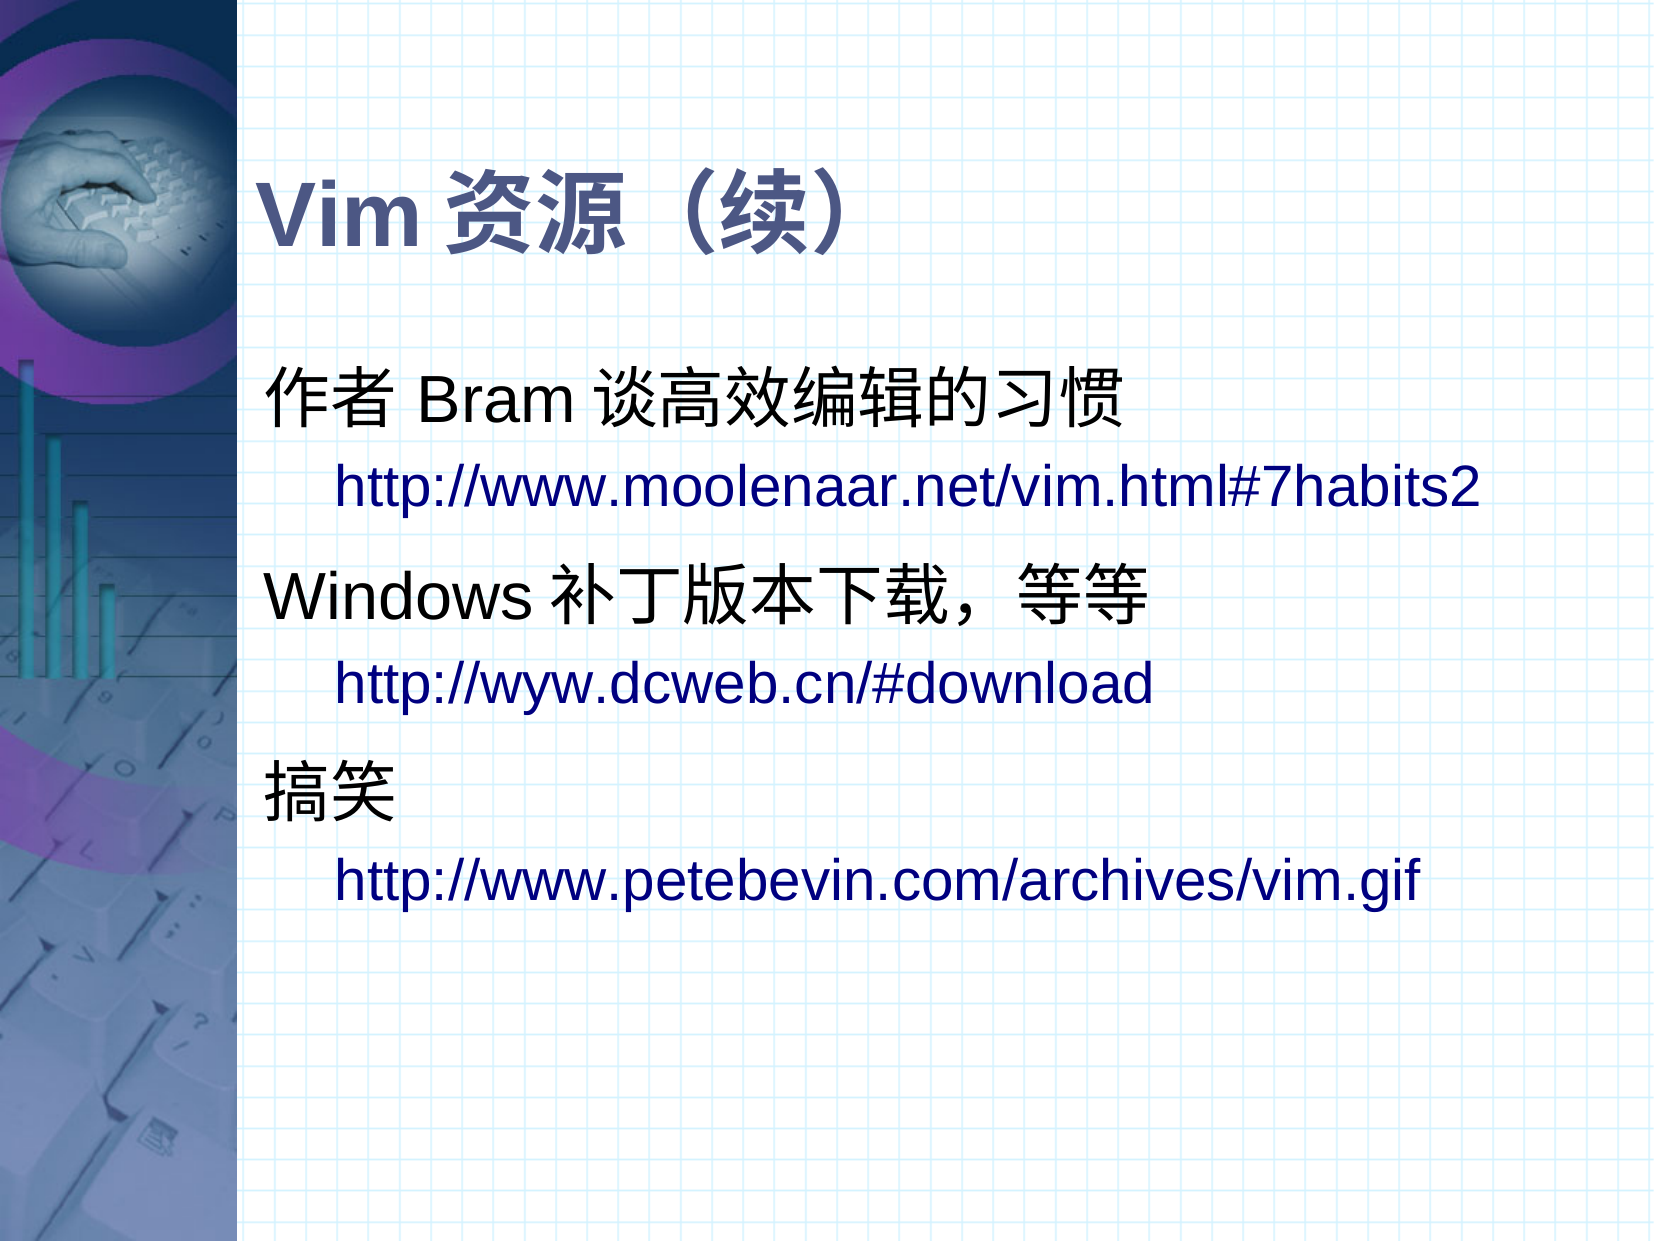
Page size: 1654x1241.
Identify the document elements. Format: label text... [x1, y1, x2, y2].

title Vim资源（续） [254, 110, 1640, 303]
list 作者Bram谈高效编辑的习惯 http://www.moolenaar.net/vim.html#7habits2 Windows补丁版本下载，等等 http://wyw.dcweb.cn/#download 搞笑 http://www.petebevin.com/archives/vim.gif [254, 344, 1640, 1112]
picture [0, 0, 1654, 1241]
